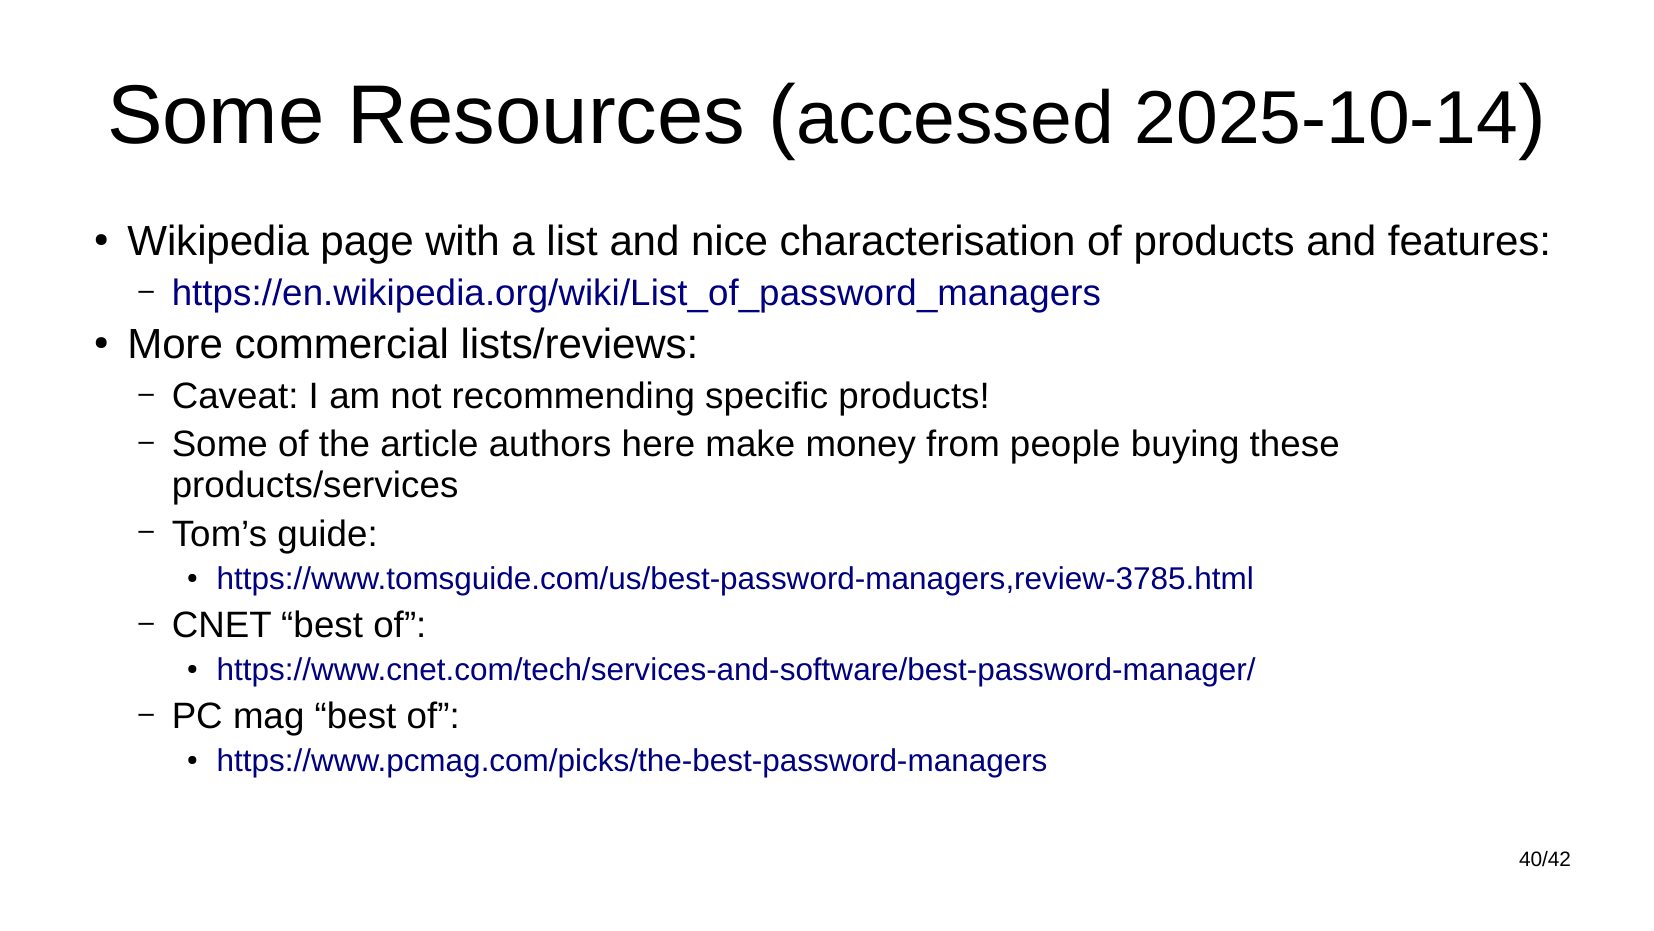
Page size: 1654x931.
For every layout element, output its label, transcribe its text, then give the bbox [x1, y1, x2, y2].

list Wikipedia page with a list and nice characterisation of products and features: https://en.wikipedia.org/wiki/List_of_password_managers More commercial lists/reviews: Caveat: I am not recommending specific products! Some of the article authors here make money from people buying these products/services Tom’s guide: https://www.tomsguide.com/us/best-password-managers,review-3785.html CNET “best of”: https://www.cnet.com/tech/services-and-software/best-password-manager/ PC mag “best of”: https://www.pcmag.com/picks/the-best-password-managers [82, 217, 1571, 827]
title Some Resources (accessed 2025-10-14) [82, 37, 1571, 193]
